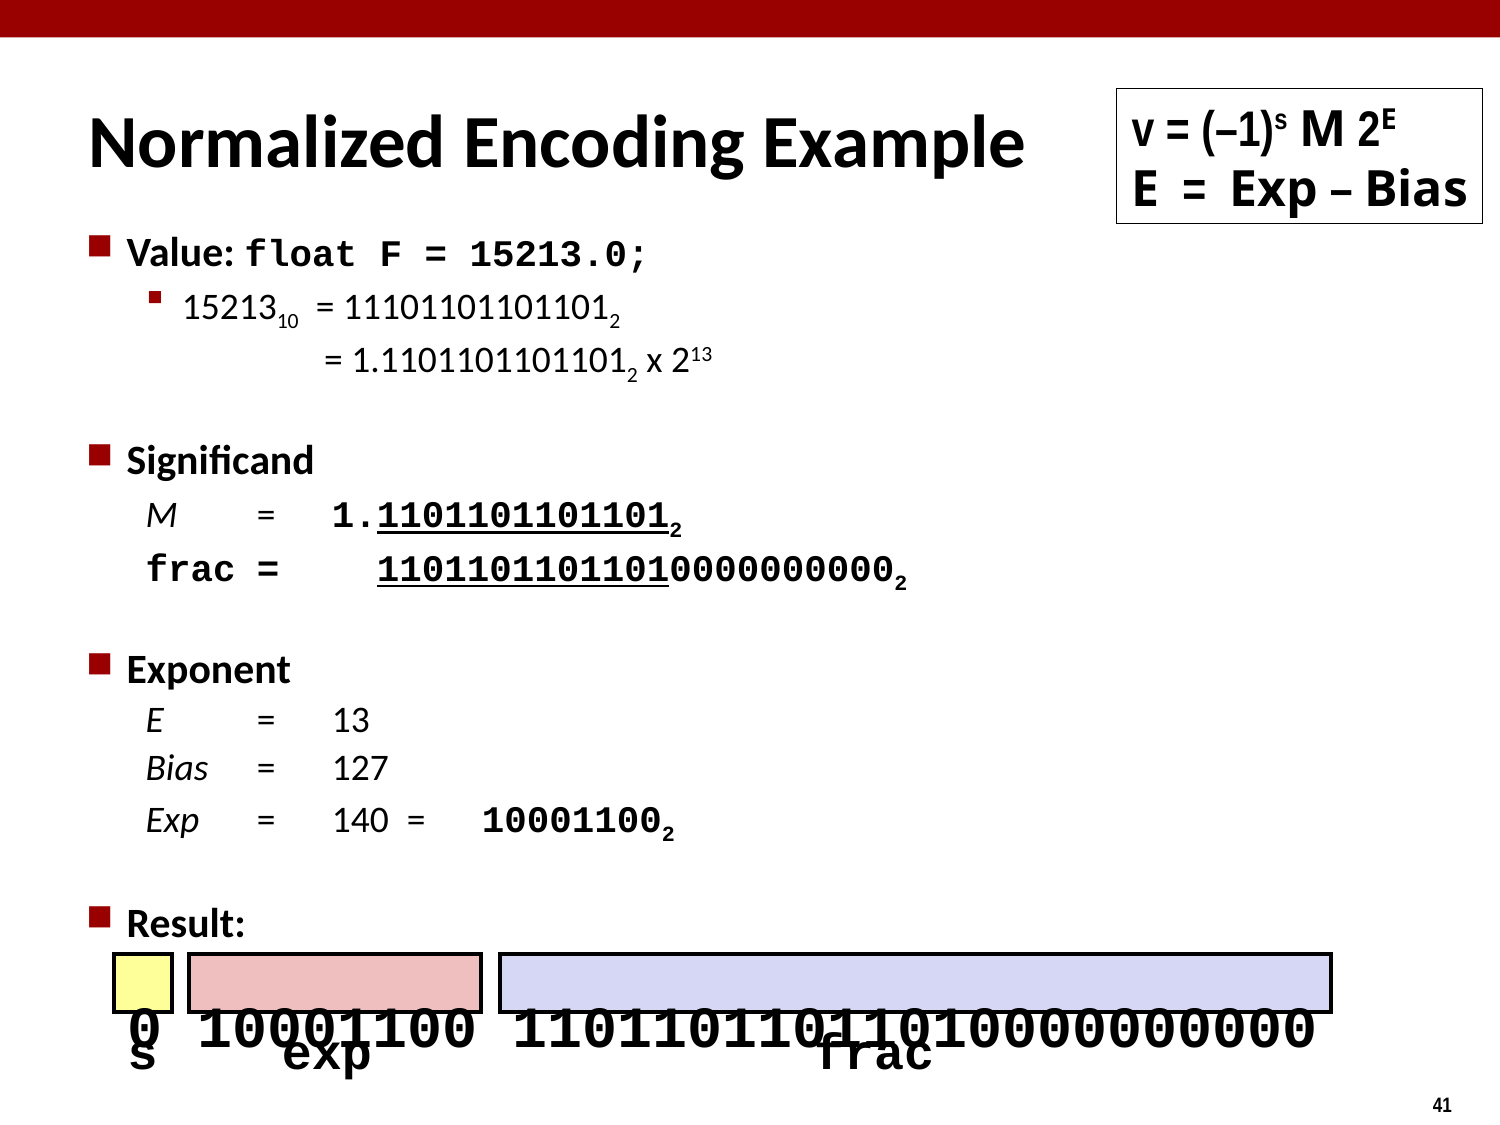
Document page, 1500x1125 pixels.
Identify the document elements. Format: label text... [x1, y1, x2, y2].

text_box frac [799, 1012, 950, 1088]
title Normalized Encoding Example [73, 90, 1116, 185]
text_box v = (–1)s M 2E E = Exp – Bias [1116, 88, 1483, 224]
text_box exp [267, 1012, 387, 1088]
list Value: float F = 15213.0; 1521310 = 111011011011012 = 1.11011011011012 x 213 Significand M = 1.11011011011012 frac = 110110110110100000000002 Exponent E = 13 Bias = 127 Exp = 140 = 100011002 Result: 0 10001100 11011011011010000000000 [75, 224, 1430, 1050]
text_box s [112, 1012, 173, 1088]
